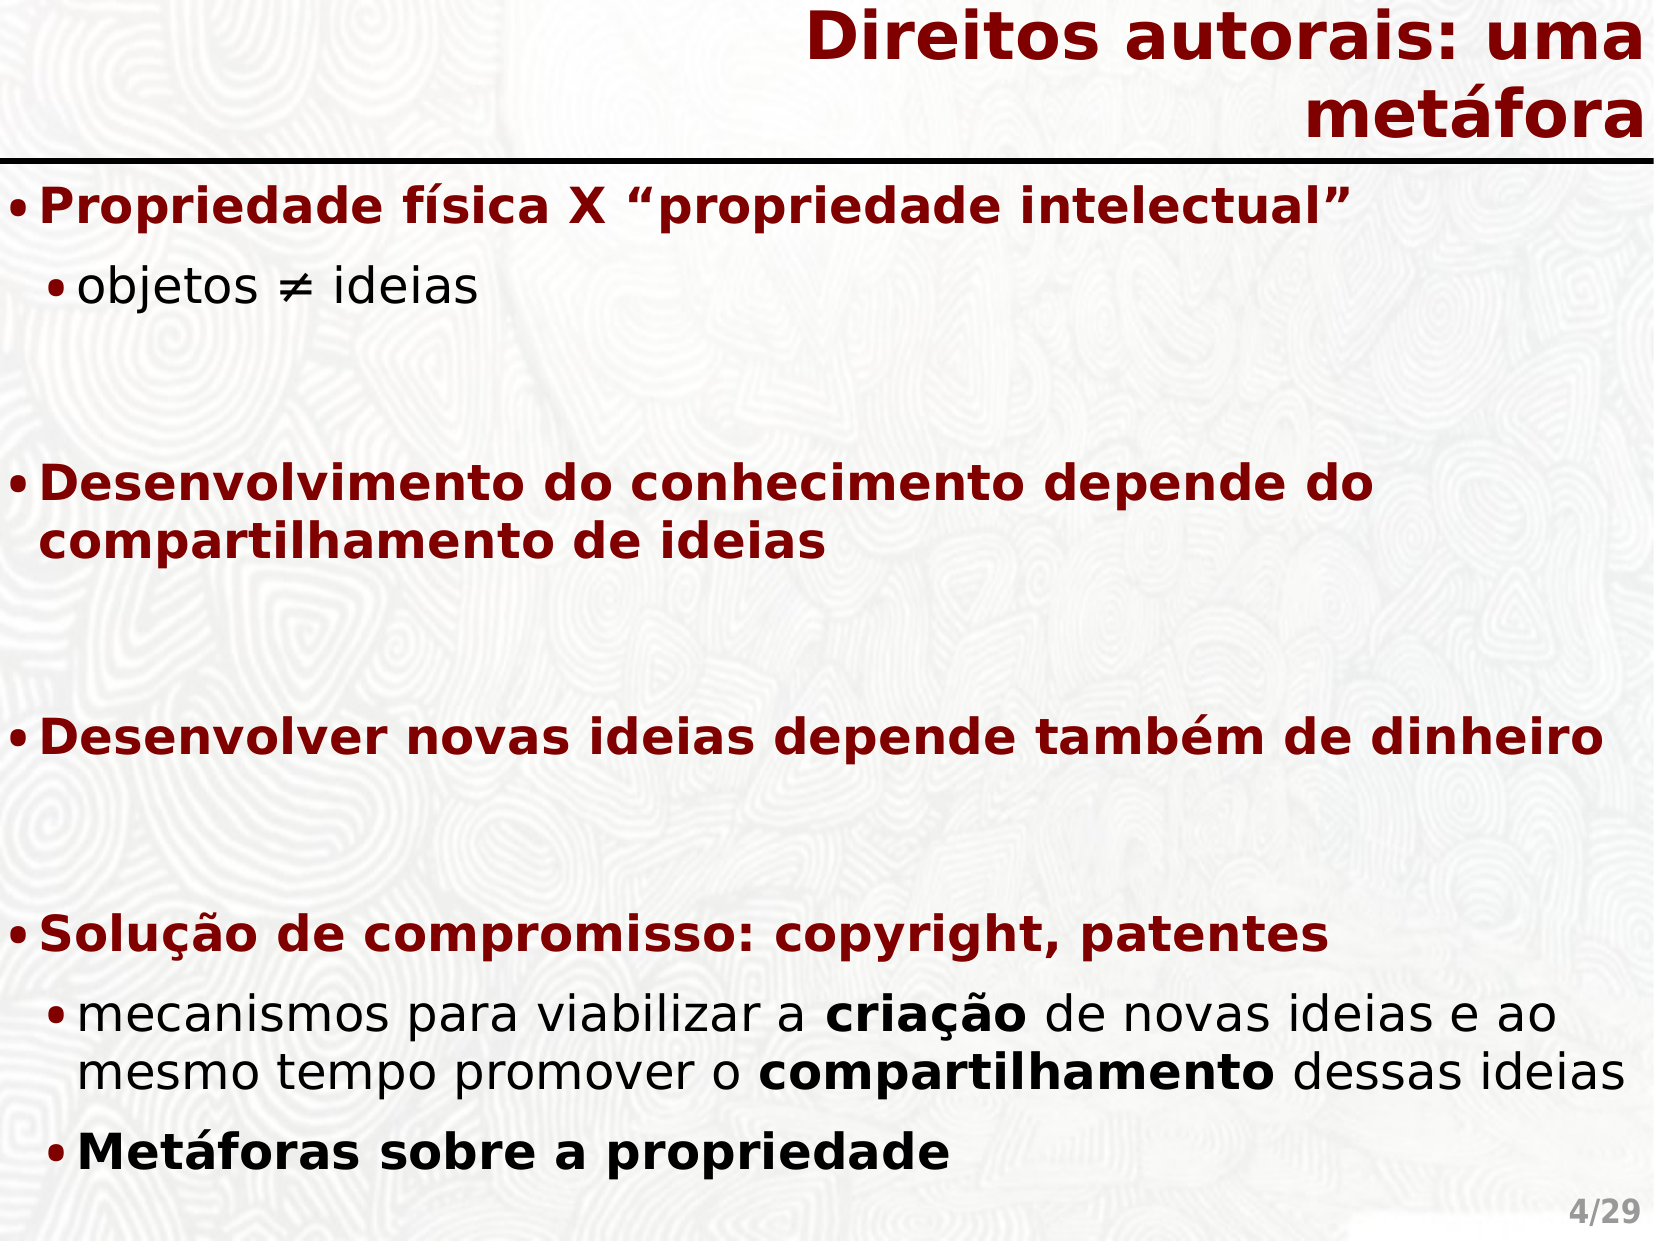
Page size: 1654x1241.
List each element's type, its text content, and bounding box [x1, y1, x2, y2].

picture [0, 0, 1654, 158]
list Propriedade física X “propriedade intelectual” objetos ≠ ideias Desenvolvimento do conhecimento depende do compartilhamento de ideias Desenvolver novas ideias depende também de dinheiro Solução de compromisso: copyright, patentes mecanismos para viabilizar a criação de novas ideias e ao mesmo tempo promover o compartilhamento dessas ideias Metáforas sobre a propriedade [5, 177, 1654, 1229]
title Direitos autorais: uma metáfora [602, 0, 1648, 153]
picture [0, 164, 1654, 1241]
